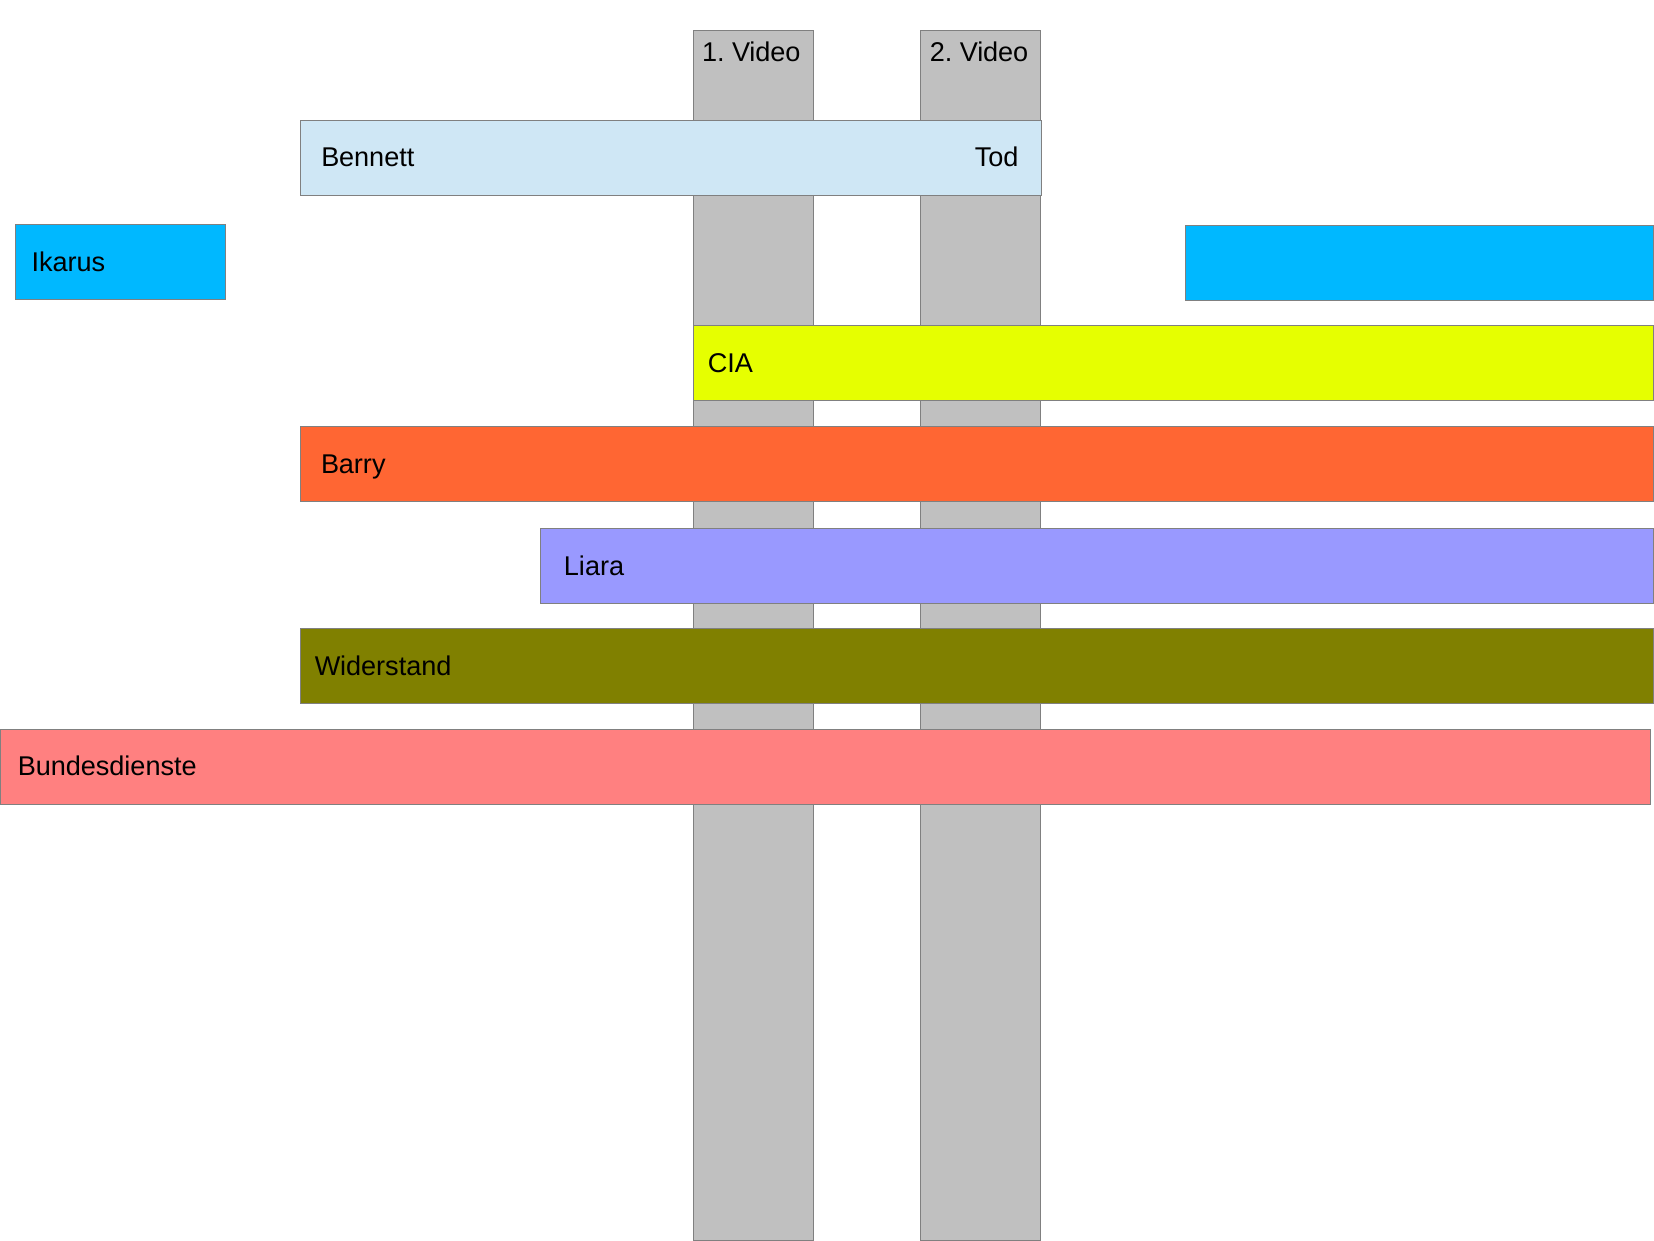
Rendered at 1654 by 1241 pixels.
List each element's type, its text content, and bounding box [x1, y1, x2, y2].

text_box 2. Video [915, 30, 1044, 91]
text_box 1. Video [687, 30, 816, 91]
text_box Bundesdienste [3, 744, 212, 790]
text_box Liara [549, 543, 639, 589]
text_box [15, 224, 226, 300]
text_box [1185, 225, 1654, 301]
text_box Tod [960, 135, 1034, 181]
text_box [0, 91, 1654, 1241]
text_box Bennett [306, 135, 430, 181]
text_box Widerstand [300, 643, 467, 689]
text_box Barry [306, 441, 401, 487]
text_box Ikarus [16, 239, 121, 285]
text_box CIA [693, 340, 768, 386]
